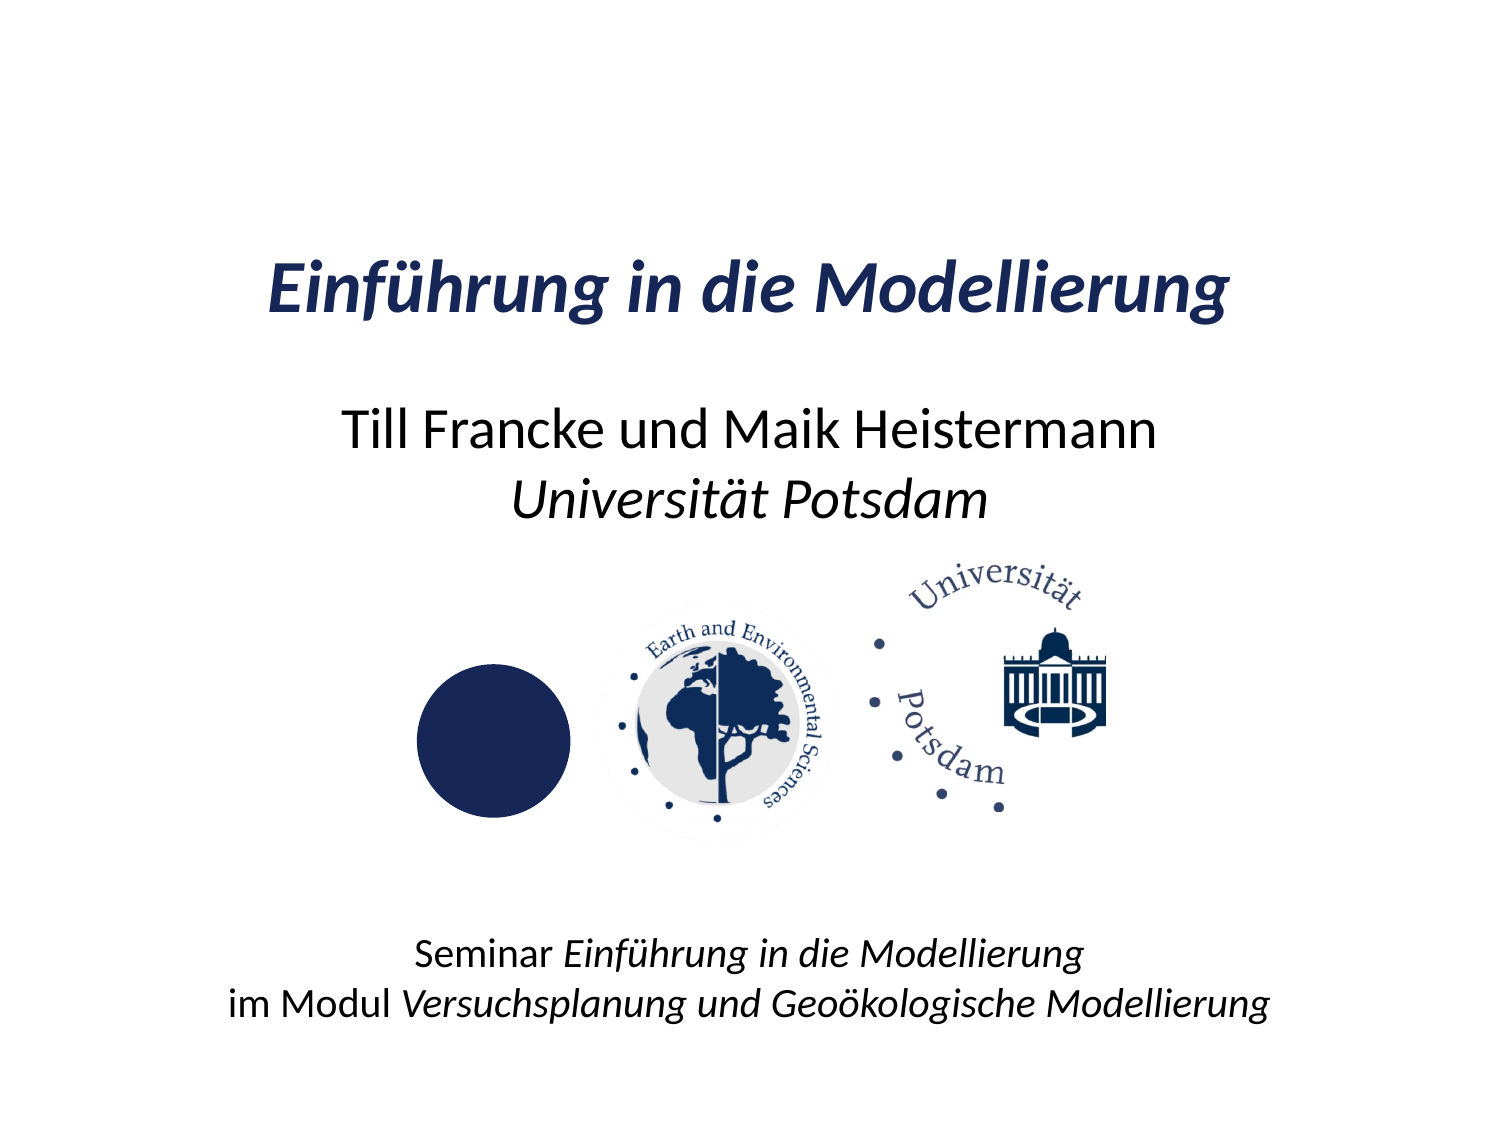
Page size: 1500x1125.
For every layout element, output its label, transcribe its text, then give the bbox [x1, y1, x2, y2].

text_box [416, 664, 571, 818]
picture [868, 562, 1106, 812]
text_box Till Francke und Maik Heistermann Universität Potsdam [0, 382, 1500, 538]
text_box Seminar Einführung in die Modellierung im Modul Versuchsplanung und Geoökologische Modellierung [0, 918, 1500, 1034]
picture [598, 604, 836, 842]
text_box Einführung in die Modellierung [0, 229, 1500, 382]
